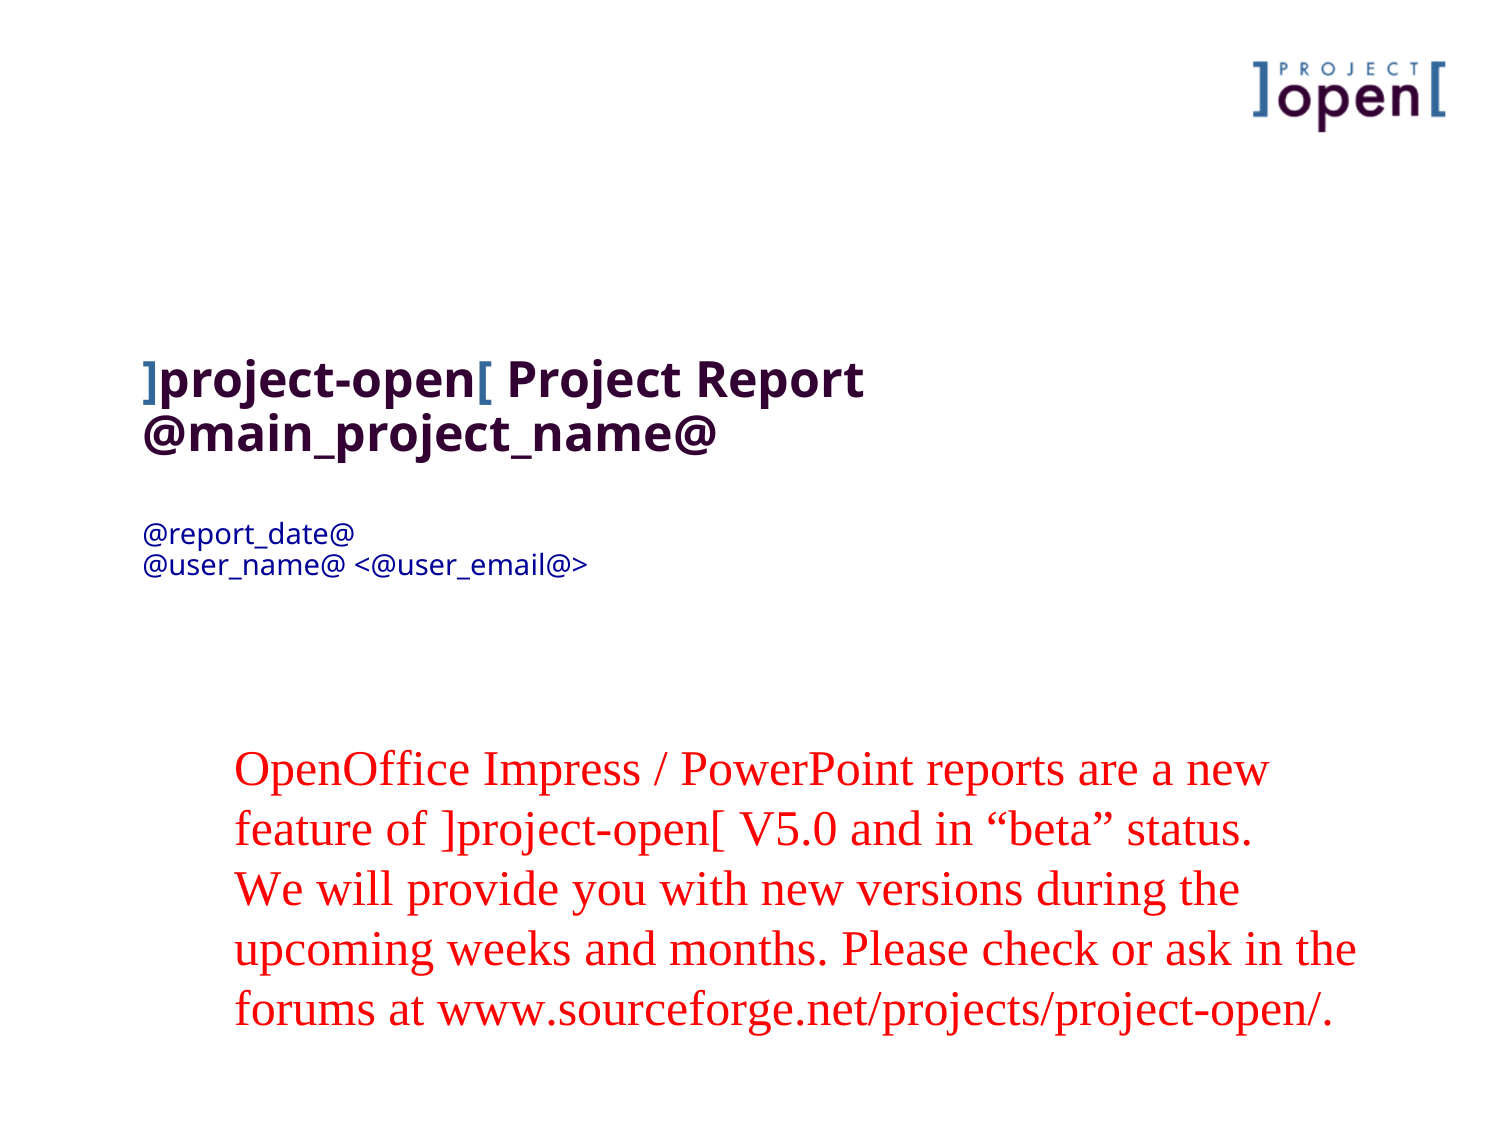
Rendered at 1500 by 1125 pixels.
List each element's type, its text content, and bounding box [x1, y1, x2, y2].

title ]project-open[ Project Report @main_project_name@ @report_date@ @user_name@ <@user_email@> [127, 231, 1447, 740]
picture [1246, 54, 1453, 140]
text_box OpenOffice Impress / PowerPoint reports are a new feature of ]project-open[ V5.0 and in “beta” status. We will provide you with new versions during the upcoming weeks and months. Please check or ask in the forums at www.sourceforge.net/projects/project-open/. [219, 728, 1430, 1052]
